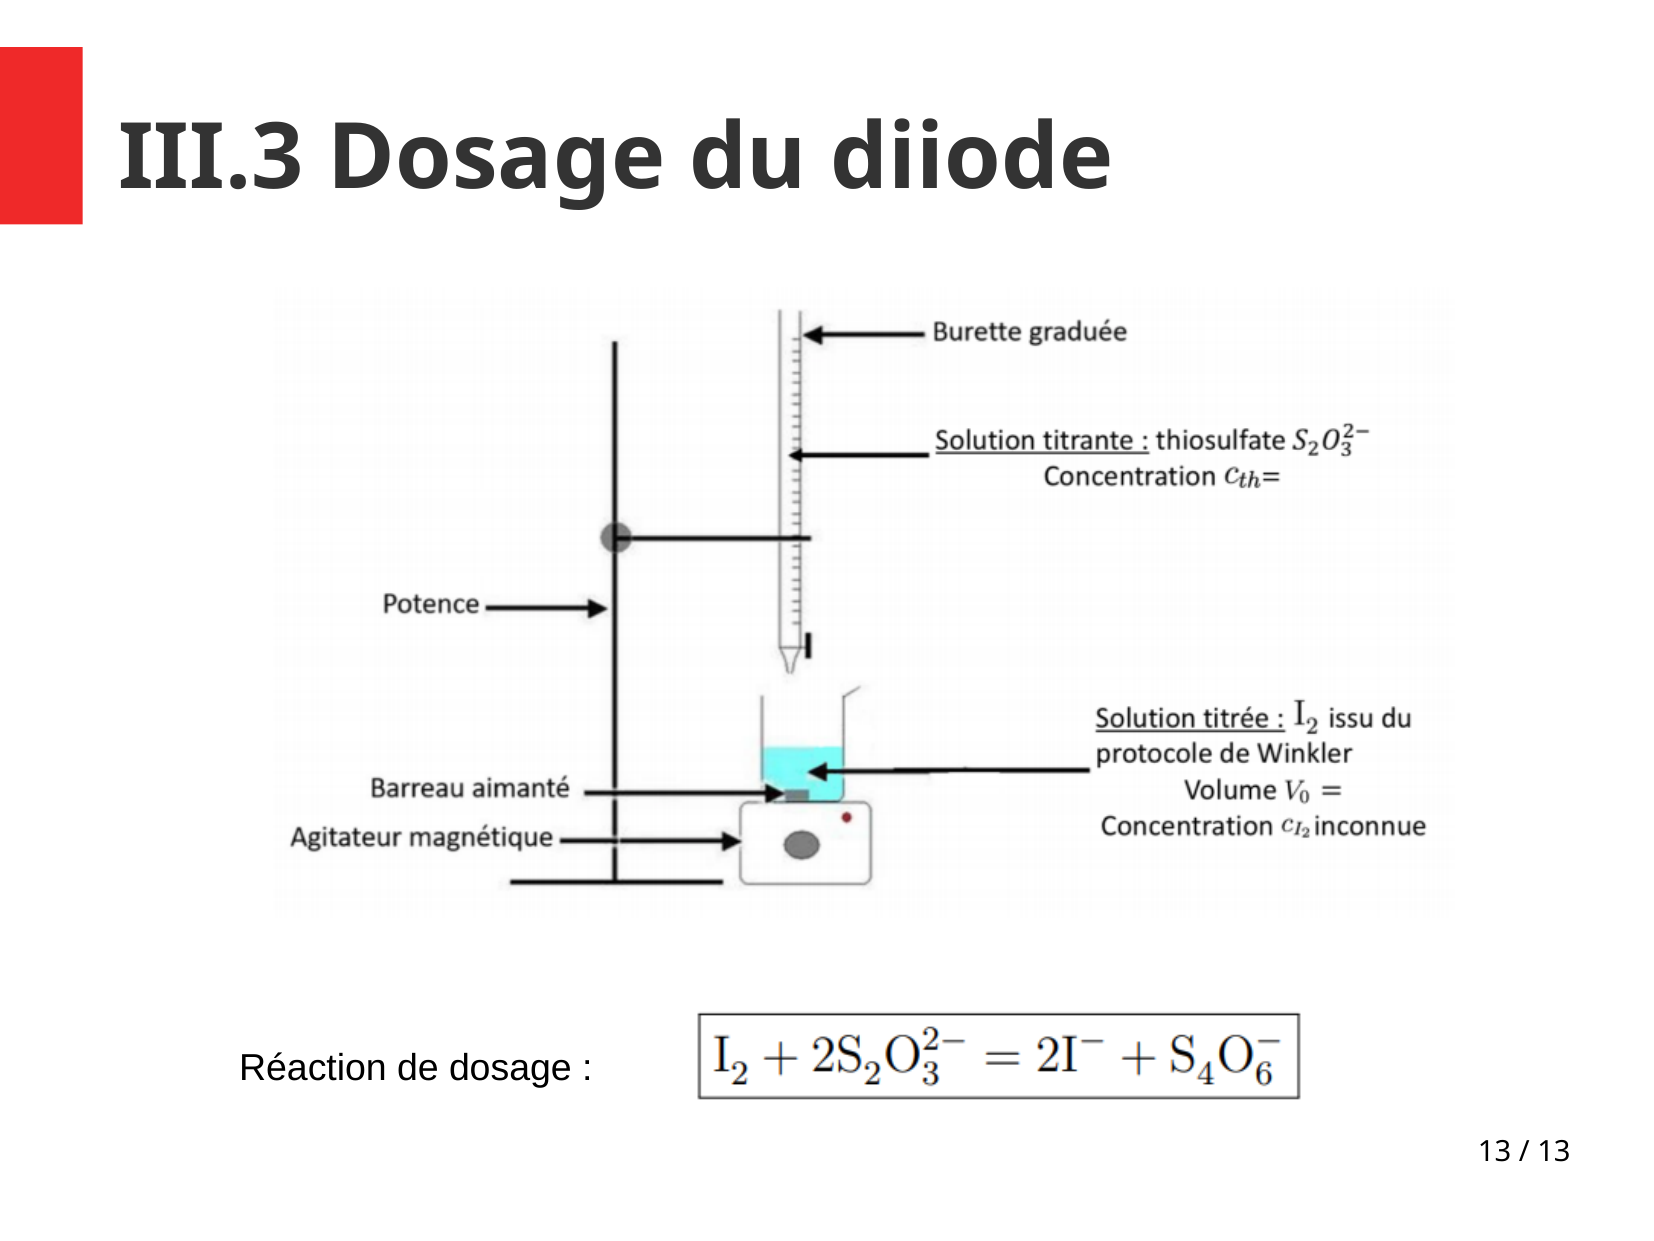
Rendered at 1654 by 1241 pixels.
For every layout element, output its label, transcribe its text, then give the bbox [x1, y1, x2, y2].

text_box Réaction de dosage : [224, 1039, 780, 1099]
title III.3 Dosage du diiode [118, 49, 1571, 257]
picture [236, 256, 1465, 928]
picture [685, 1004, 1312, 1111]
